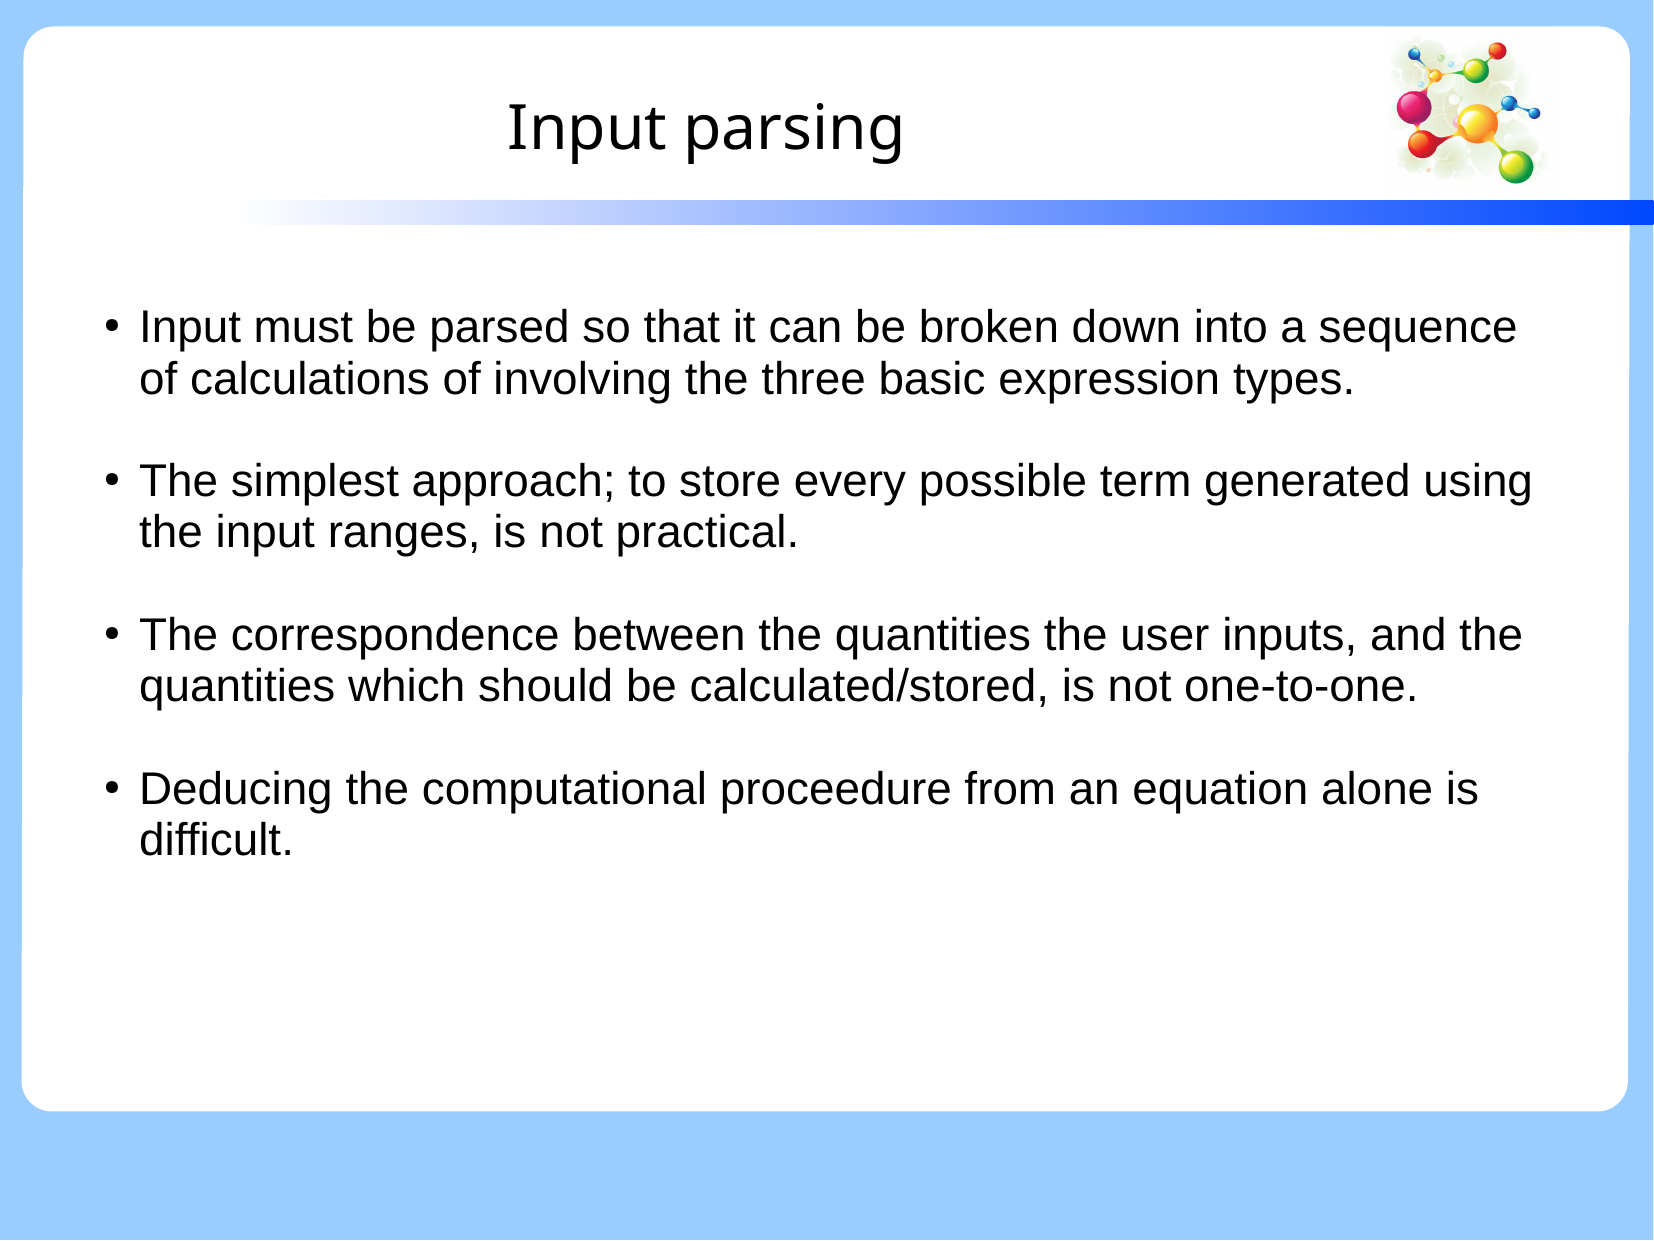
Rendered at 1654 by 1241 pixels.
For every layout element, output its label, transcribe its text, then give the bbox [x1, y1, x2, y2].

picture [1382, 29, 1556, 195]
text_box Input must be parsed so that it can be broken down into a sequence of calculations of involving the three basic expression types. The simplest approach; to store every possible term generated using the input ranges, is not practical. The correspondence between the quantities the user inputs, and the quantities which should be calculated/stored, is not one-to-one. Deducing the computational proceedure from an equation alone is difficult. [89, 293, 1562, 1027]
title Input parsing [82, 49, 1332, 201]
